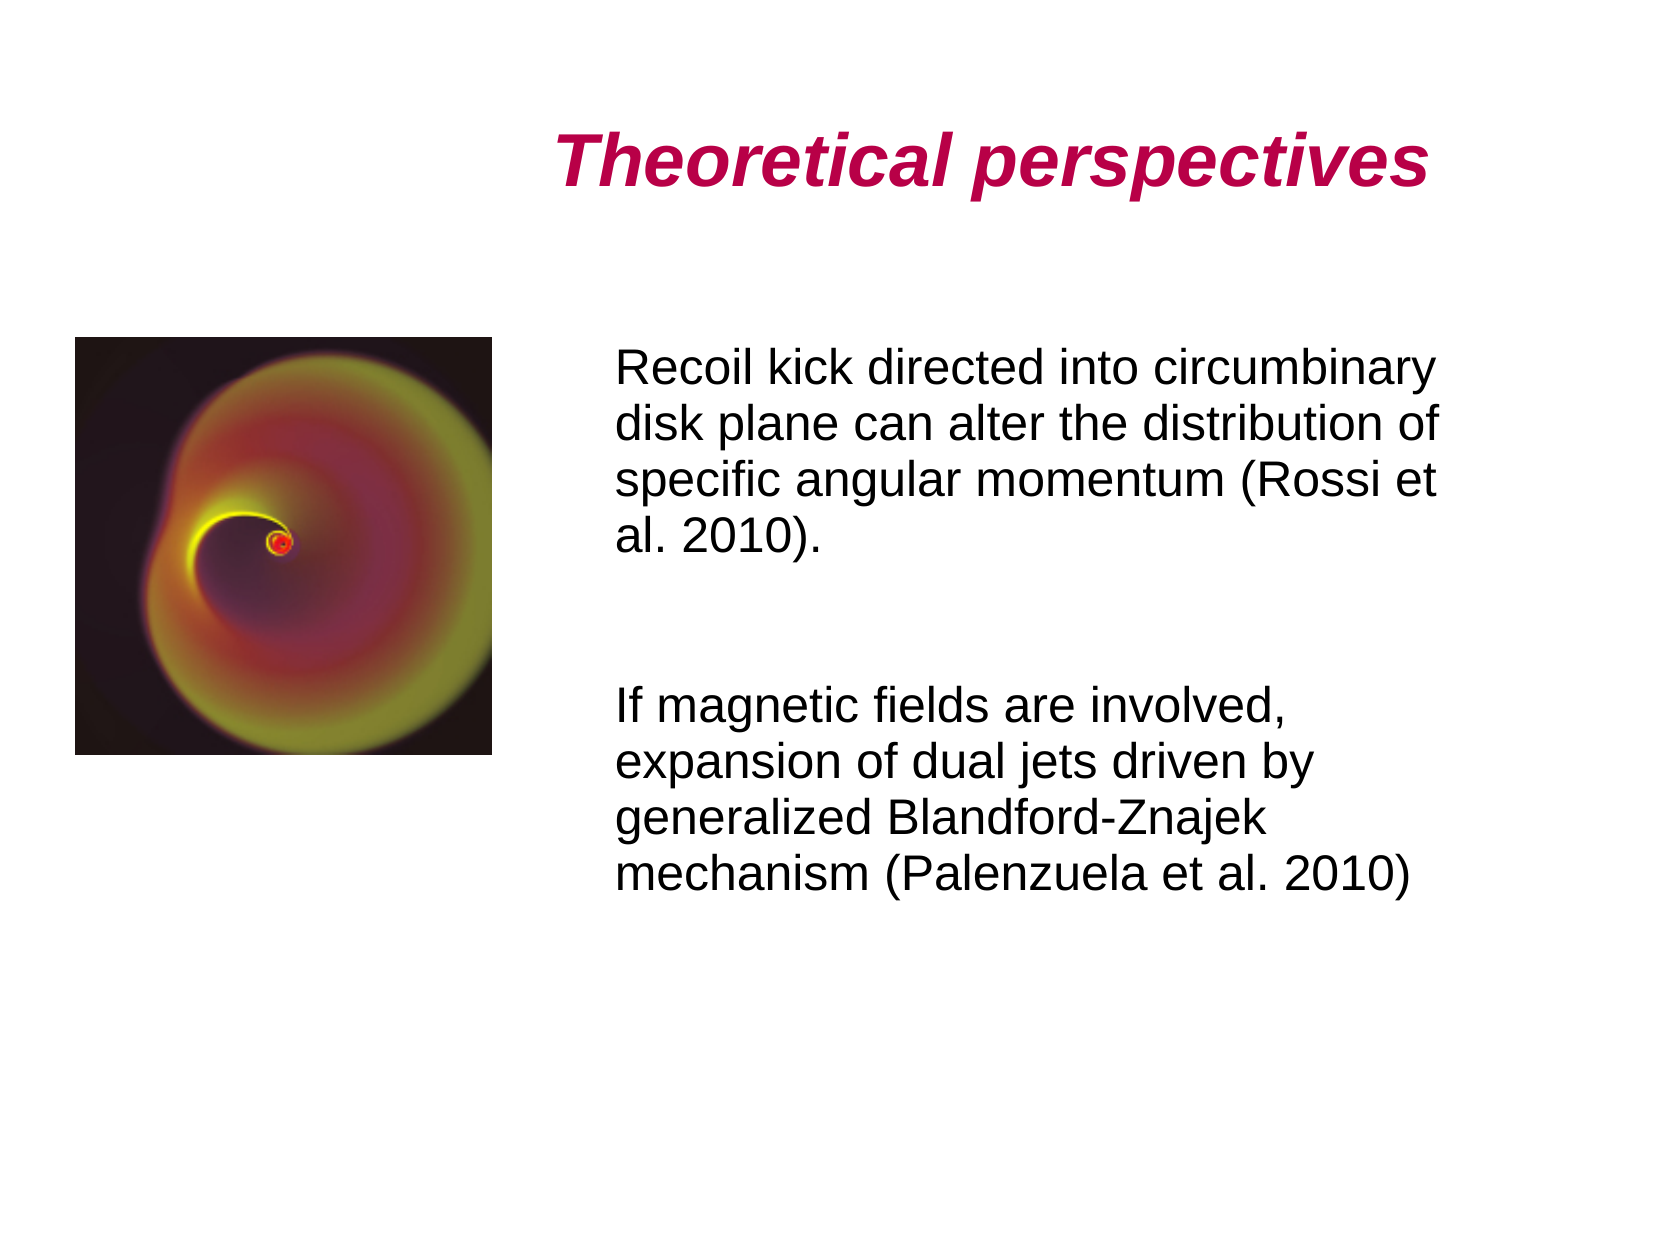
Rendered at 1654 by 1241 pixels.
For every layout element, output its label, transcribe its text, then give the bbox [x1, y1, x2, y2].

text_box Theoretical perspectives [487, 112, 1497, 212]
text_box Recoil kick directed into circumbinary disk plane can alter the distribution of specific angular momentum (Rossi et al. 2010). If magnetic fields are involved, expansion of dual jets driven by generalized Blandford-Znajek mechanism (Palenzuela et al. 2010) [600, 333, 1459, 938]
picture [75, 337, 492, 755]
